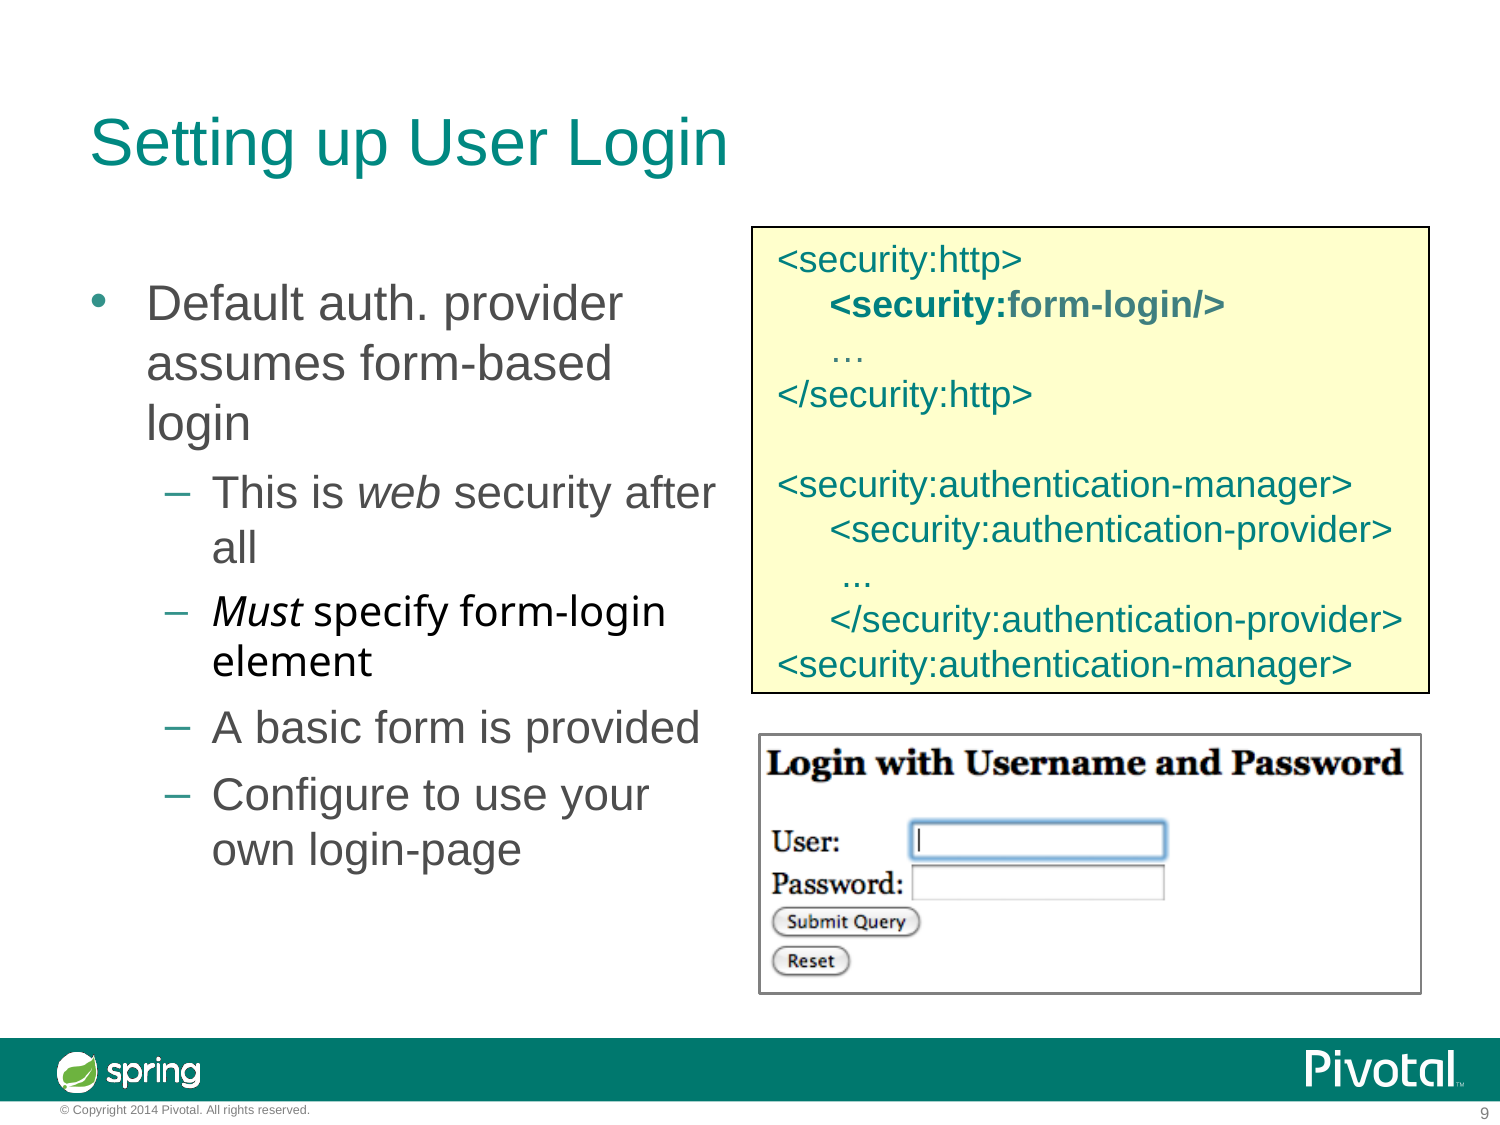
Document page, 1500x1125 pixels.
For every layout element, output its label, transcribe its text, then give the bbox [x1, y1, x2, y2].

title Setting up User Login [75, 45, 1426, 233]
text_box <security:http> <security:form-login/> … </security:http> <security:authentication-manager> <security:authentication-provider> ... </security:authentication-provider> <security:authentication-manager> [751, 227, 1430, 693]
picture [1306, 1050, 1464, 1087]
picture [760, 736, 1420, 992]
list Default auth. provider assumes form-based login This is web security after all Must specify form-login element A basic form is provided Configure to use your own login-page [75, 262, 734, 1005]
picture [32, 1041, 210, 1103]
